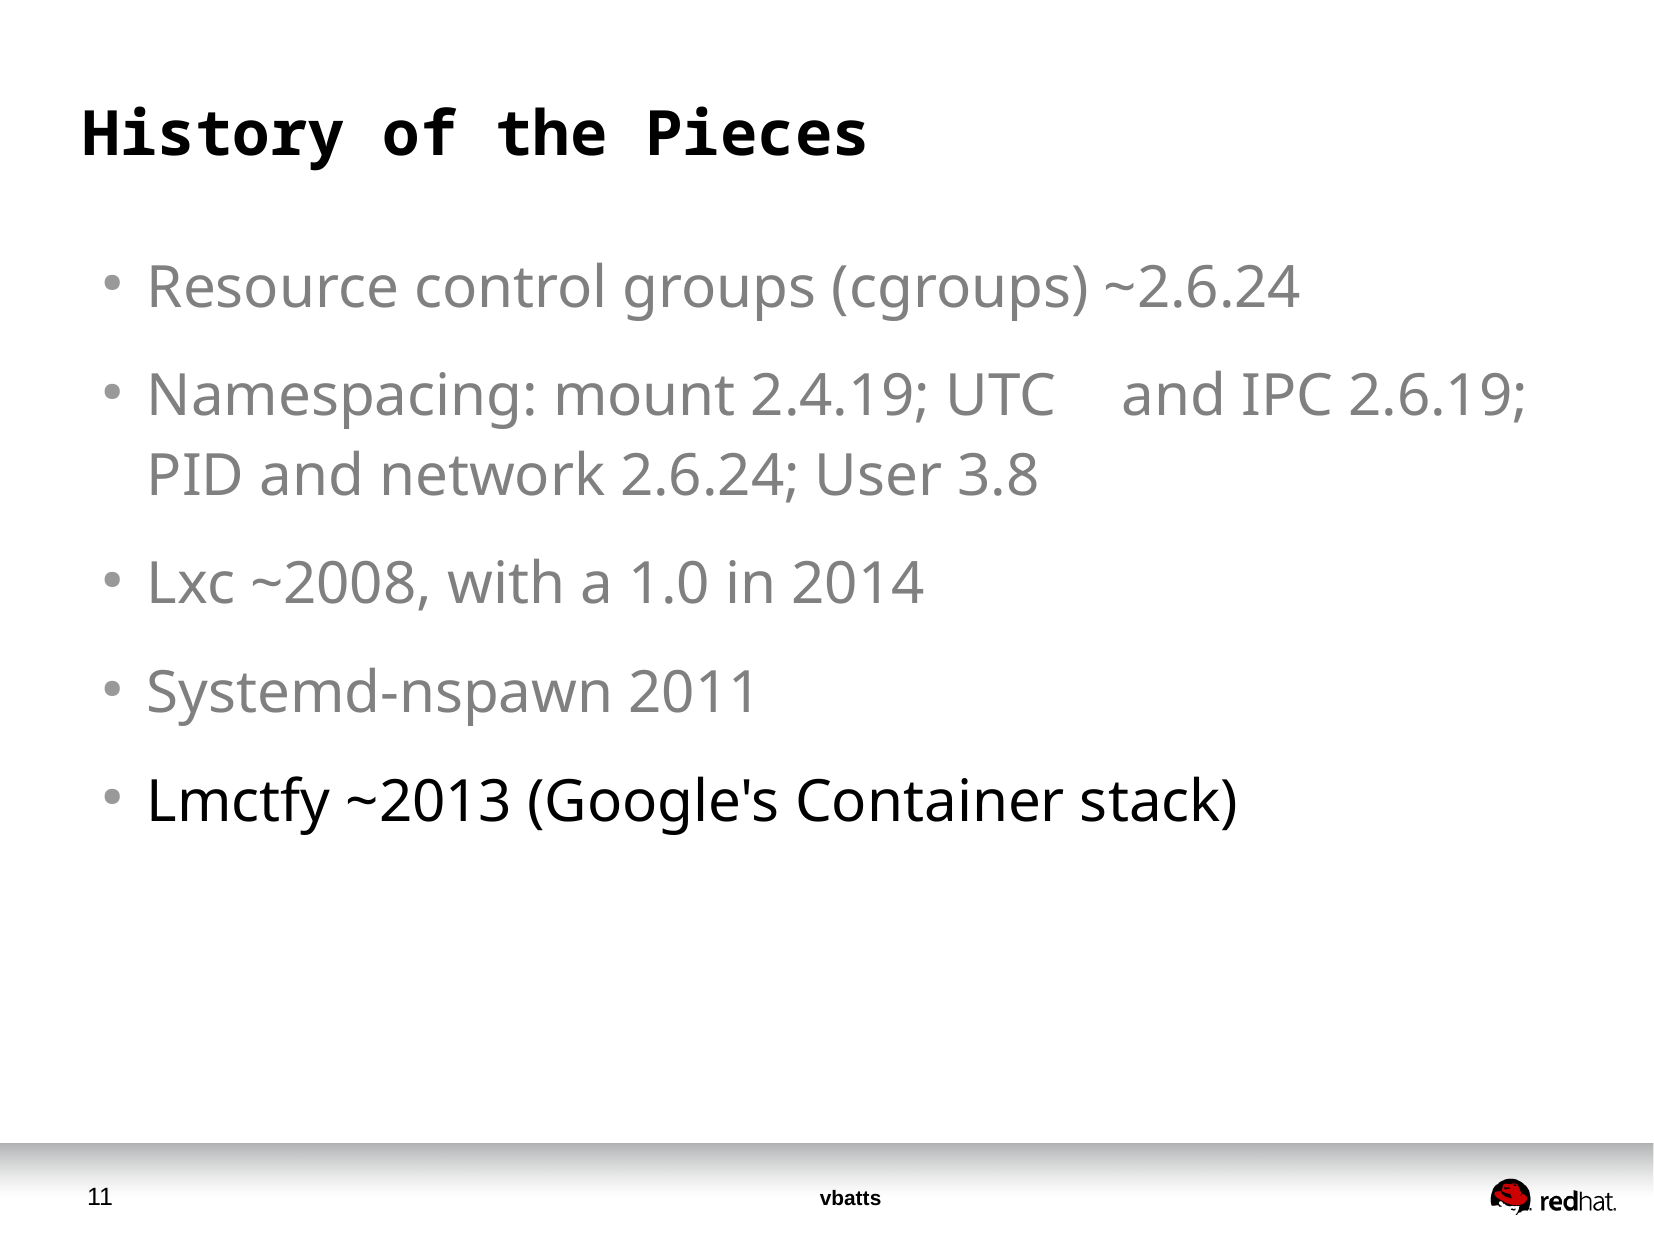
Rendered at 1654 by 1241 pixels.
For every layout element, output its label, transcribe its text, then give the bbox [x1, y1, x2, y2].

picture [0, 1143, 1654, 1241]
list Resource control groups (cgroups) ~2.6.24 Namespacing: mount 2.4.19; UTC and IPC 2.6.19; PID and network 2.6.24; User 3.8 Lxc ~2008, with a 1.0 in 2014 Systemd-nspawn 2011 Lmctfy ~2013 (Google's Container stack) [86, 244, 1576, 1039]
title History of the Pieces [82, 37, 1571, 226]
